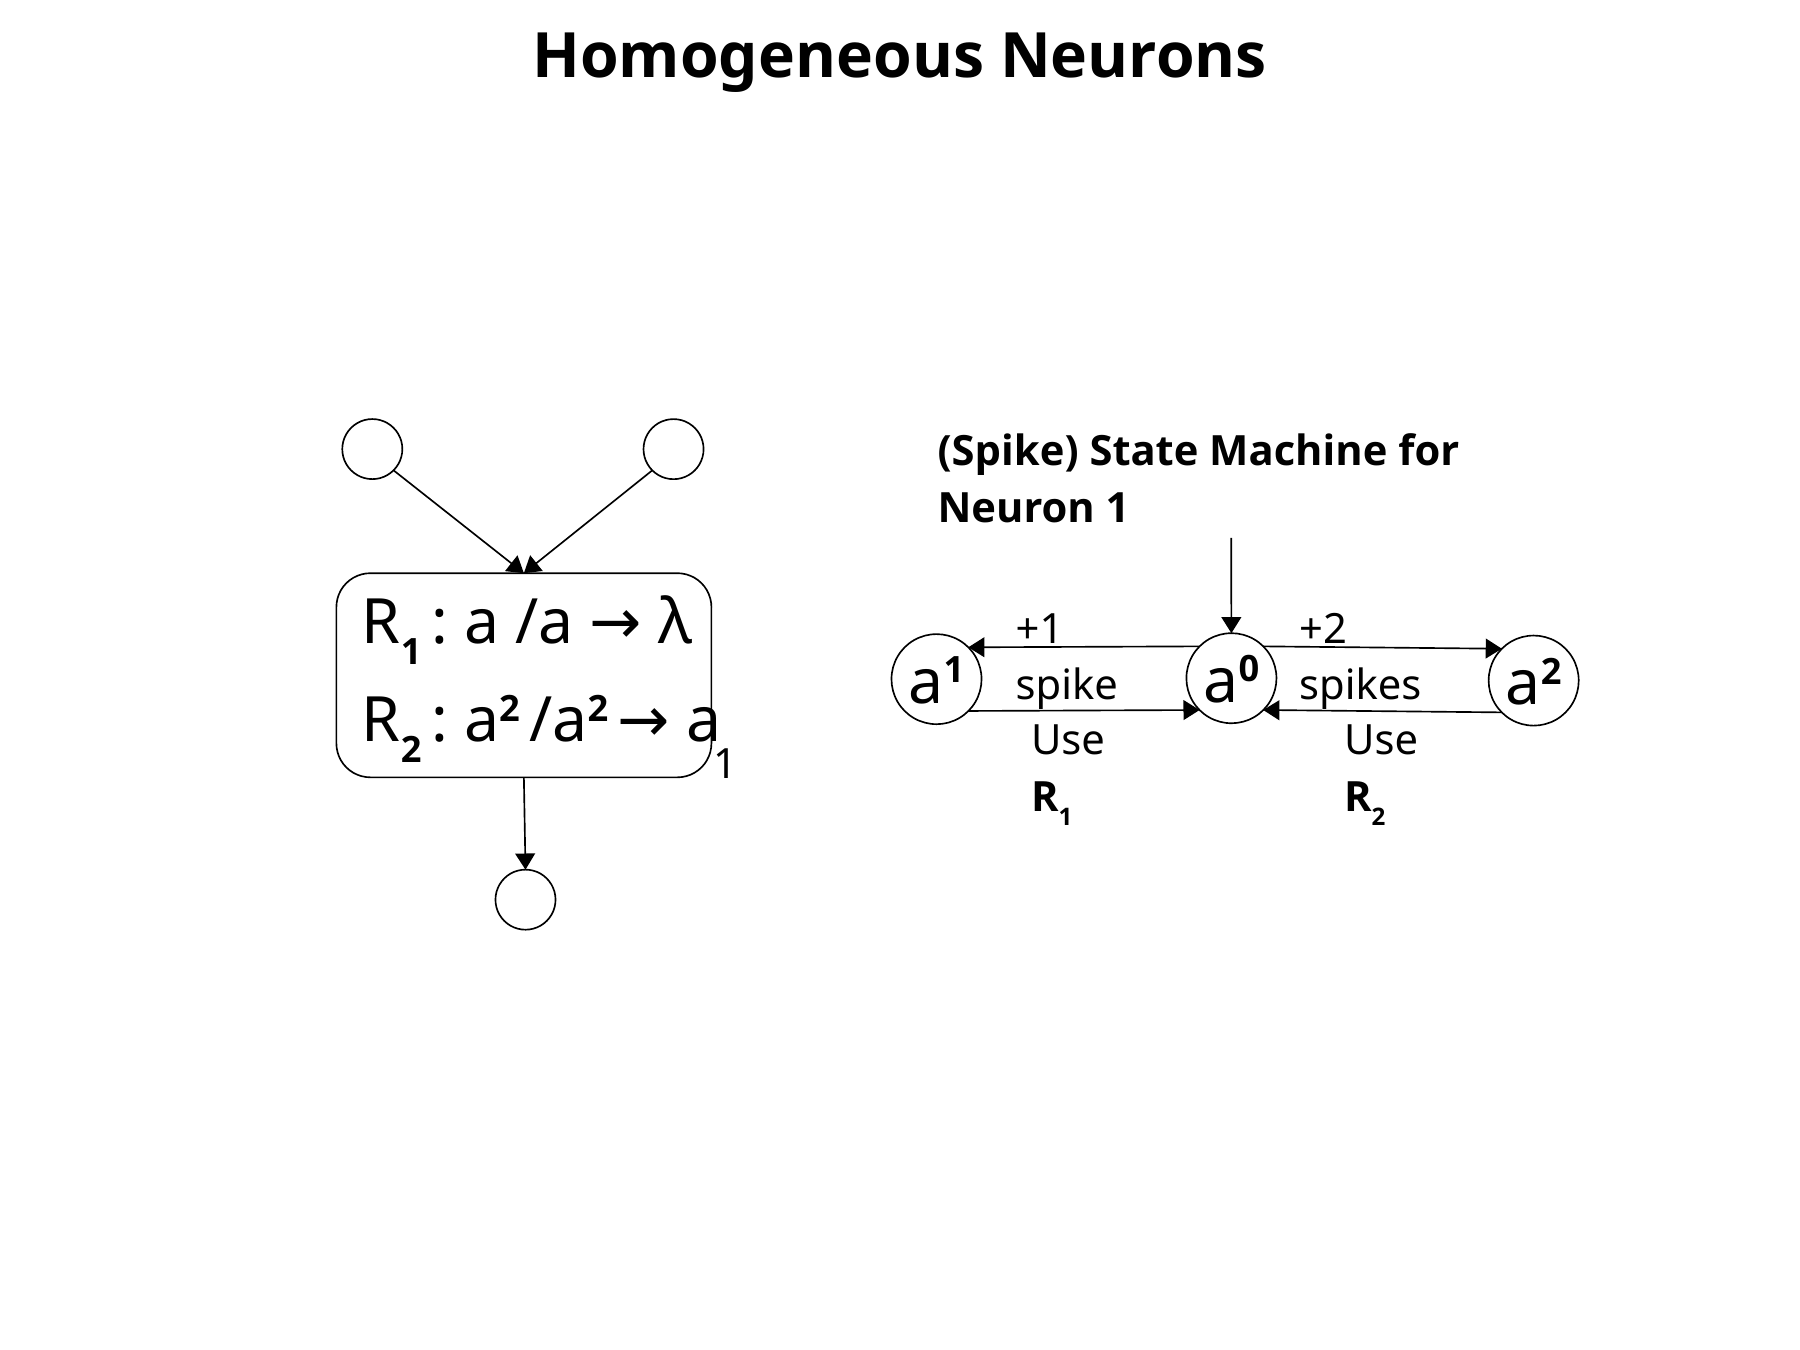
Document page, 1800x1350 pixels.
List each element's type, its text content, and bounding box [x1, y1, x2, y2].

text_box +2 spikes [1284, 590, 1472, 661]
text_box a1 [891, 634, 982, 725]
text_box Use R2 [1329, 702, 1480, 781]
text_box Homogeneous Neurons [0, 3, 1800, 101]
text_box +1 spike [1000, 590, 1169, 661]
text_box (Spike) State Machine for Neuron 1 [922, 413, 1553, 484]
text_box R1 : a /a → λ R2 : a2 /a2 → a [336, 573, 712, 778]
text_box Use R1 [1016, 702, 1167, 781]
text_box a2 [1488, 635, 1579, 726]
text_box 1 [698, 726, 757, 796]
text_box a0 [1186, 633, 1277, 724]
